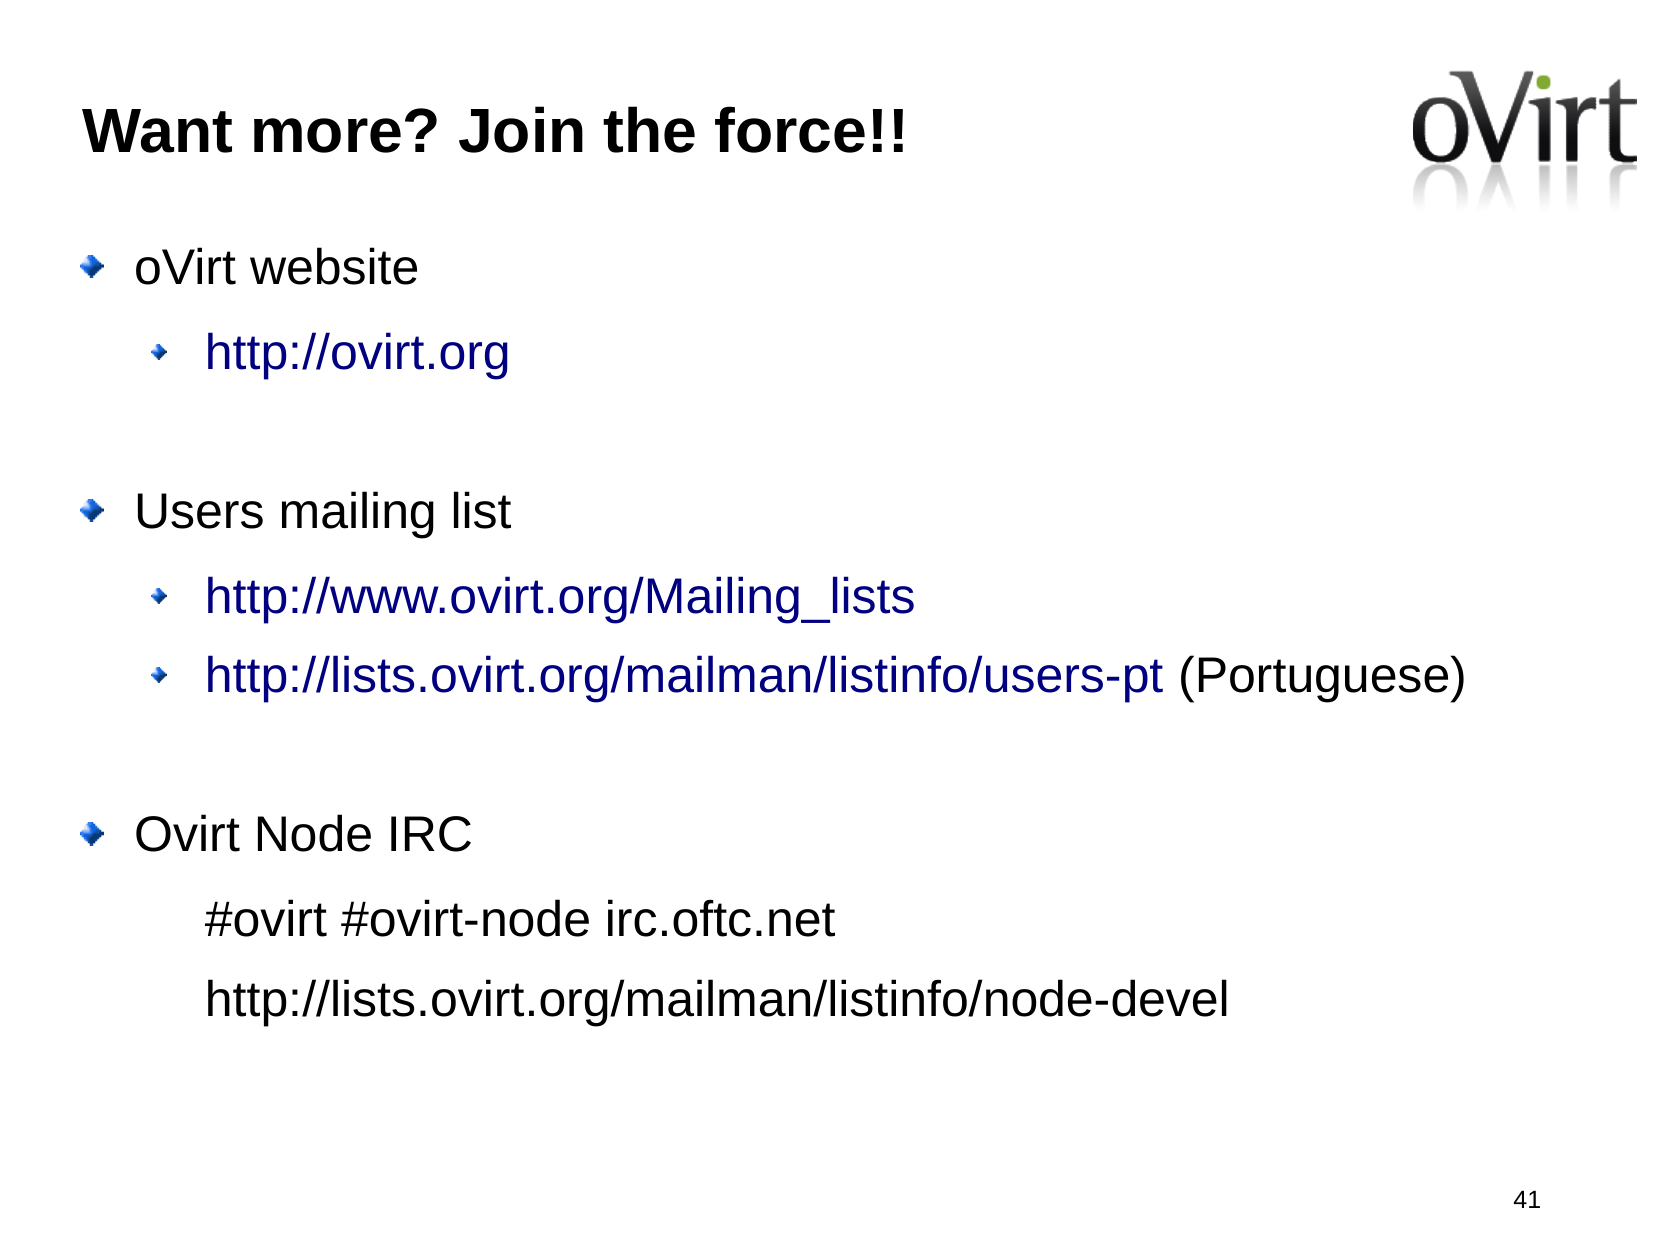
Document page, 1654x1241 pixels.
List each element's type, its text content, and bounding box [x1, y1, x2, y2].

list oVirt website http://ovirt.org Users mailing list http://www.ovirt.org/Mailing_lists http://lists.ovirt.org/mailman/listinfo/users-pt (Portuguese) Ovirt Node IRC #ovirt #ovirt-node irc.oftc.net http://lists.ovirt.org/mailman/listinfo/node-devel [63, 238, 1552, 1184]
picture [1413, 63, 1637, 212]
title Want more? Join the force!! [82, 37, 1303, 226]
